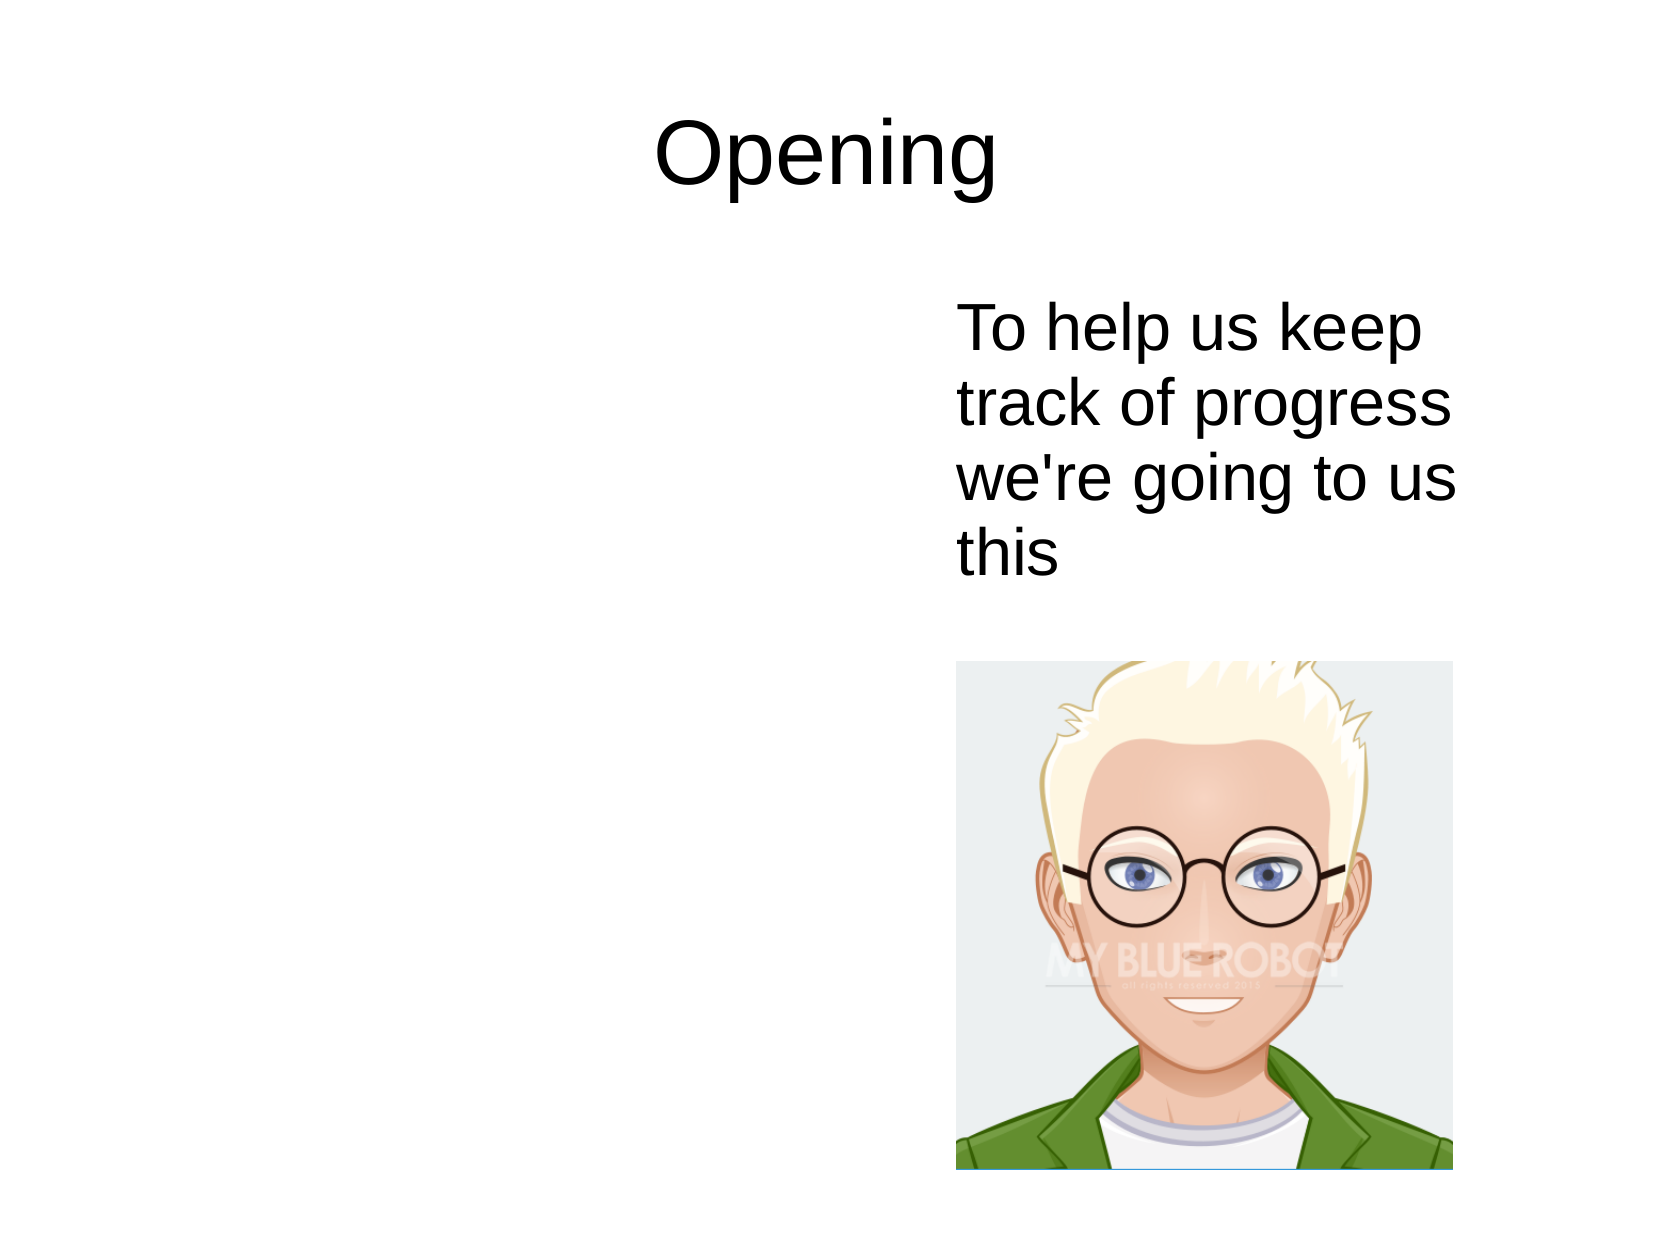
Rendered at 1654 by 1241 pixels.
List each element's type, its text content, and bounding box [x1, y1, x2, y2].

picture [956, 661, 1453, 1170]
list To help us keep track of progress we're going to us this [885, 290, 1571, 1010]
title Opening [82, 49, 1571, 257]
